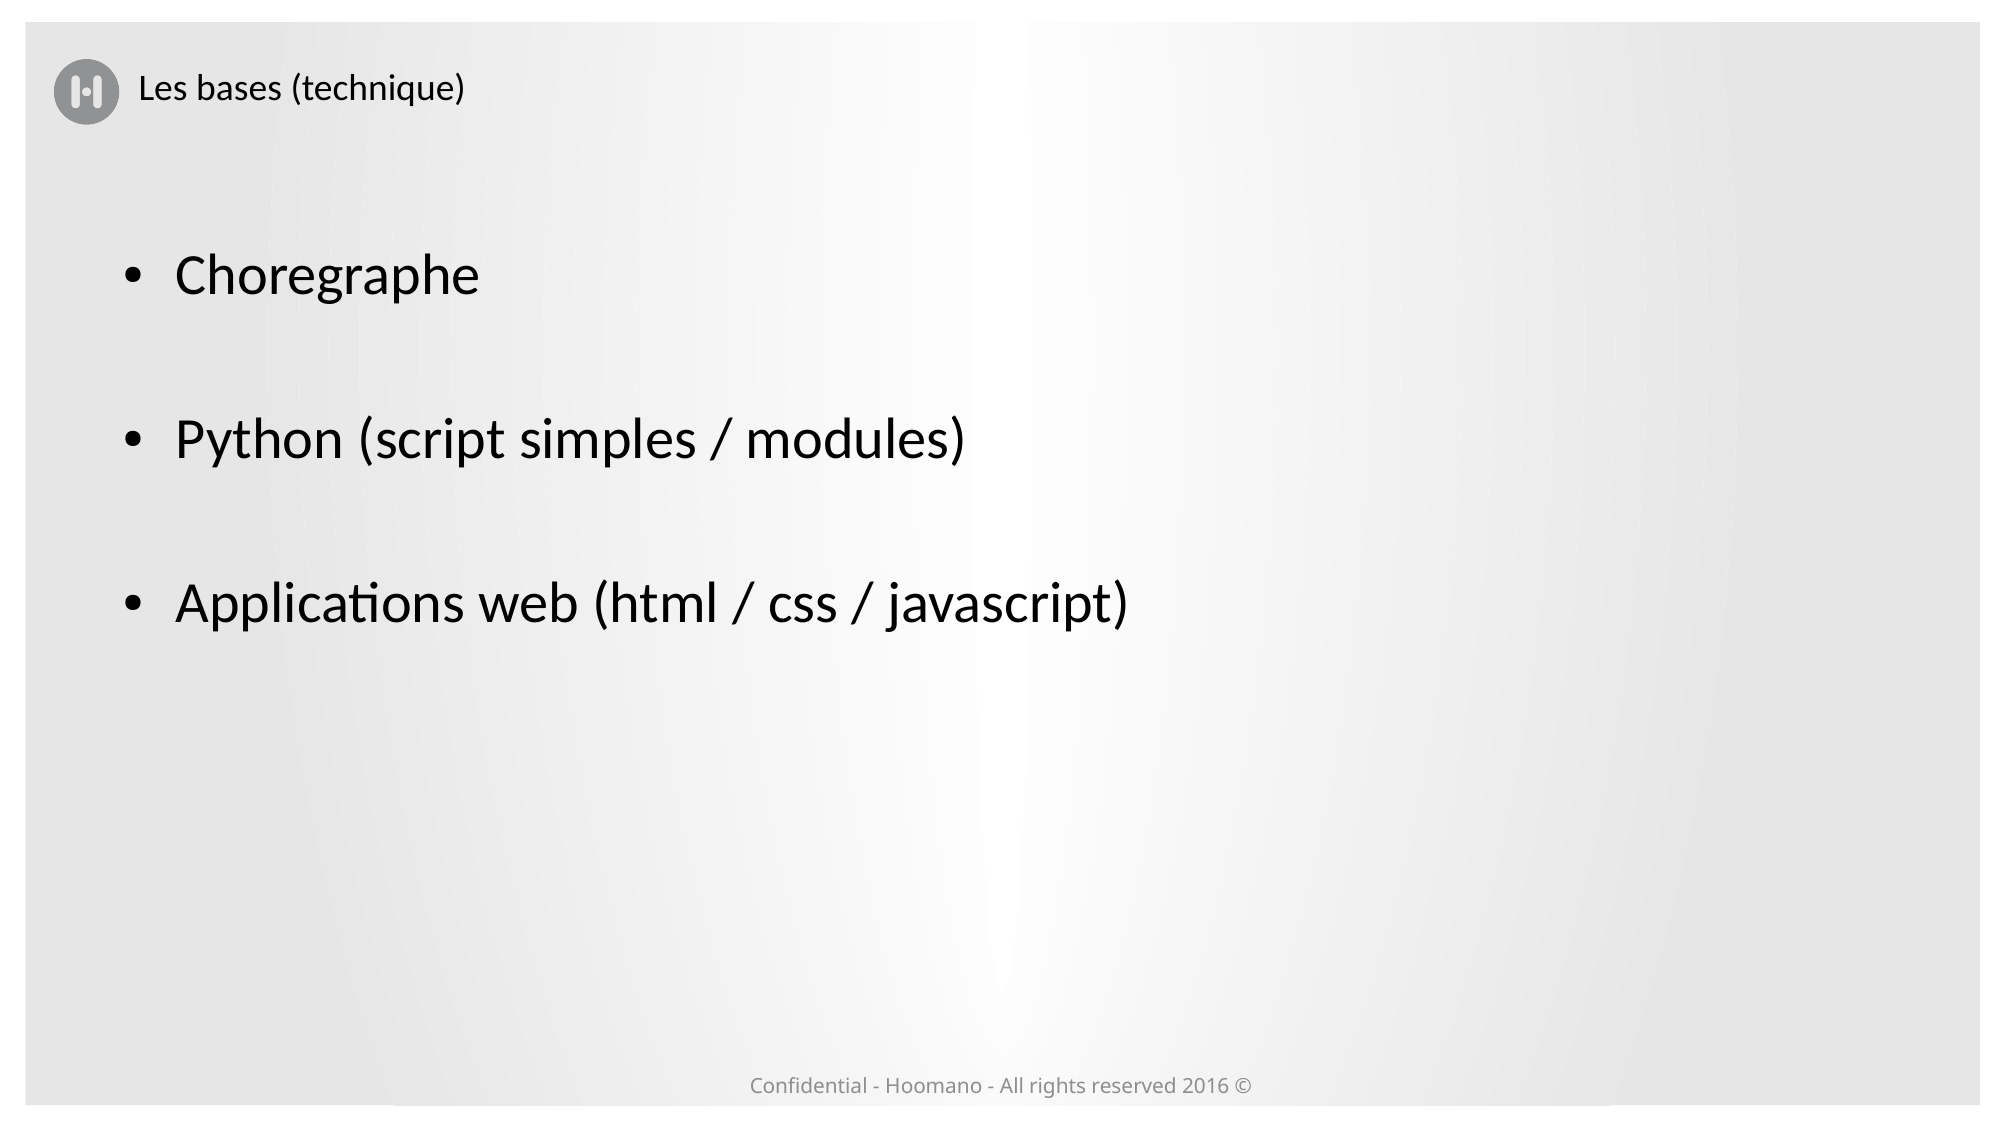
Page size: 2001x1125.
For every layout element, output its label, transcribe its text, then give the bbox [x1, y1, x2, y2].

title Les bases (technique) [138, 55, 1864, 127]
picture [49, 55, 123, 127]
list Choregraphe Python (script simples / modules) Applications web (html / css / javascript) [105, 164, 1952, 1077]
